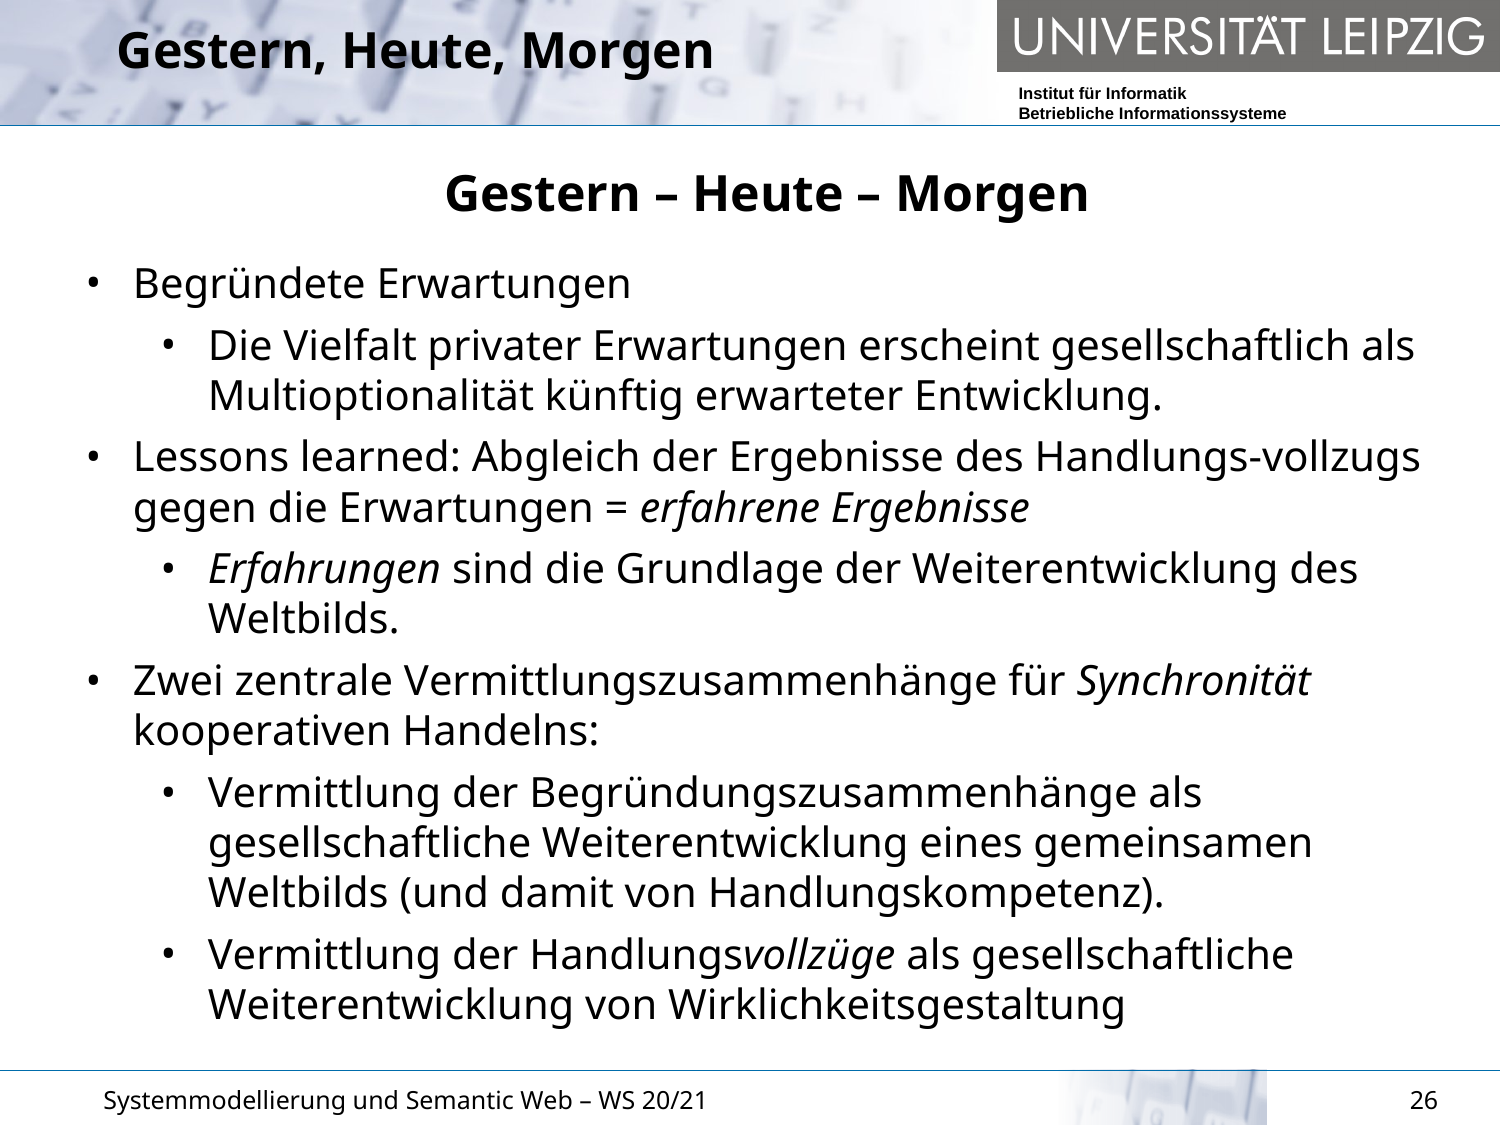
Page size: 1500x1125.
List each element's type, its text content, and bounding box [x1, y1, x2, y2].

text_box Gestern – Heute – Morgen Begründete Erwartungen Die Vielfalt privater Erwartungen erscheint gesellschaftlich als Multioptionalität künftig erwarteter Entwicklung. Lessons learned: Abgleich der Ergebnisse des Handlungs-vollzugs gegen die Erwartungen = erfahrene Ergebnisse Erfahrungen sind die Grundlage der Weiterentwicklung des Weltbilds. Zwei zentrale Vermittlungszusammenhänge für Synchronität kooperativen Handelns: Vermittlung der Begründungszusammenhänge als gesellschaftliche Weiterentwicklung eines gemeinsamen Weltbilds (und damit von Handlungskompetenz). Vermittlung der Handlungsvollzüge als gesellschaftliche Weiterentwicklung von Wirklichkeitsgestaltung [70, 153, 1477, 1036]
text_box Gestern, Heute, Morgen [102, 10, 731, 87]
picture [1057, 1071, 1267, 1125]
picture [0, 0, 1500, 125]
